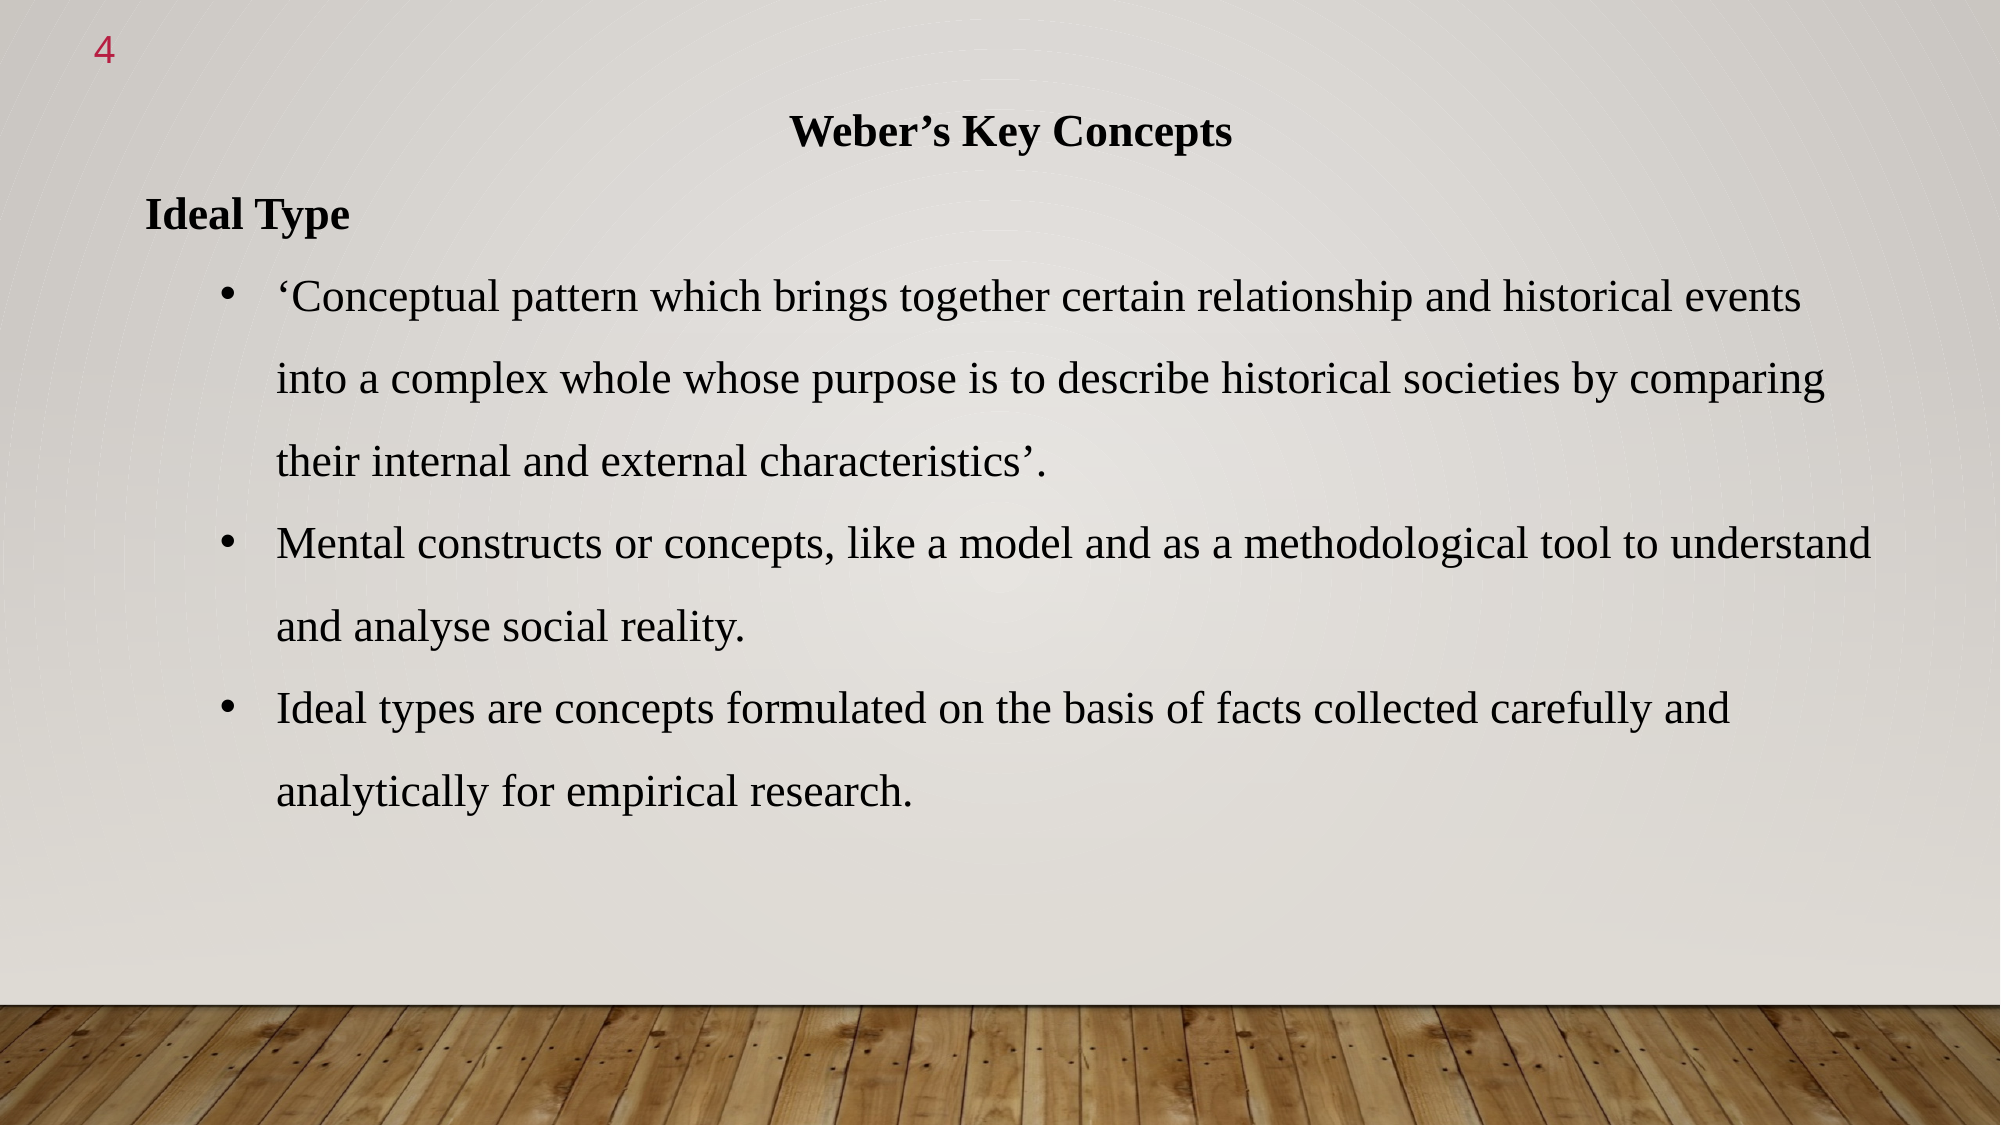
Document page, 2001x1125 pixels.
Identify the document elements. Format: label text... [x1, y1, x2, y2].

slide_number 21 [0, 18, 131, 102]
text_box Weber’s Key Concepts Ideal Type ‘Conceptual pattern which brings together certain relationship and historical events into a complex whole whose purpose is to describe historical societies by comparing their internal and external characteristics’. Mental constructs or concepts, like a model and as a methodological tool to understand and analyse social reality. Ideal types are concepts formulated on the basis of facts collected carefully and analytically for empirical research. [130, 65, 1892, 823]
picture [0, 1005, 2000, 1125]
